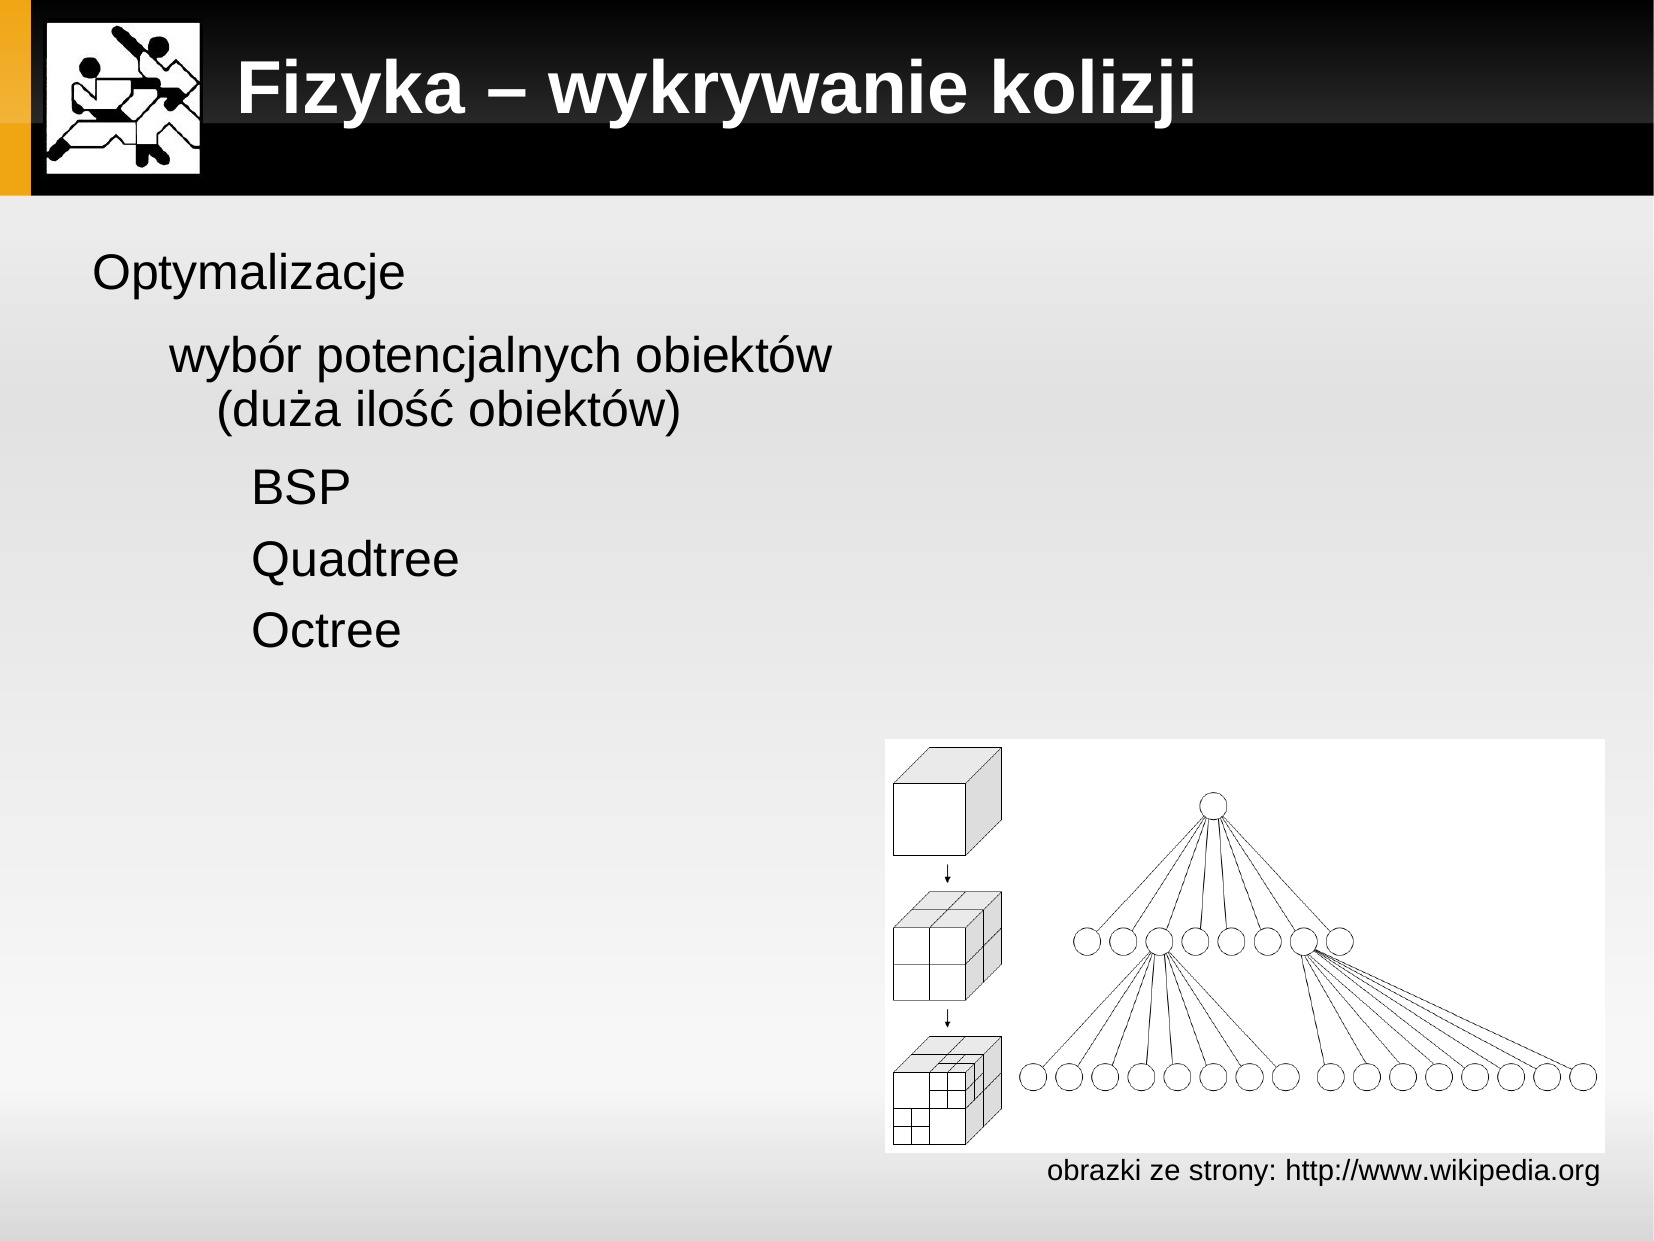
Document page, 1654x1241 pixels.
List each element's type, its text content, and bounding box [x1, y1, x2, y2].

text_box Fizyka – wykrywanie kolizji [236, 48, 1595, 130]
text_box Optymalizacje wybór potencjalnych obiektów (duża ilość obiektów) BSP Quadtree Octree [75, 245, 1564, 749]
text_box obrazki ze strony: http://www.wikipedia.org [1032, 1151, 1651, 1194]
picture [0, 0, 1654, 1241]
